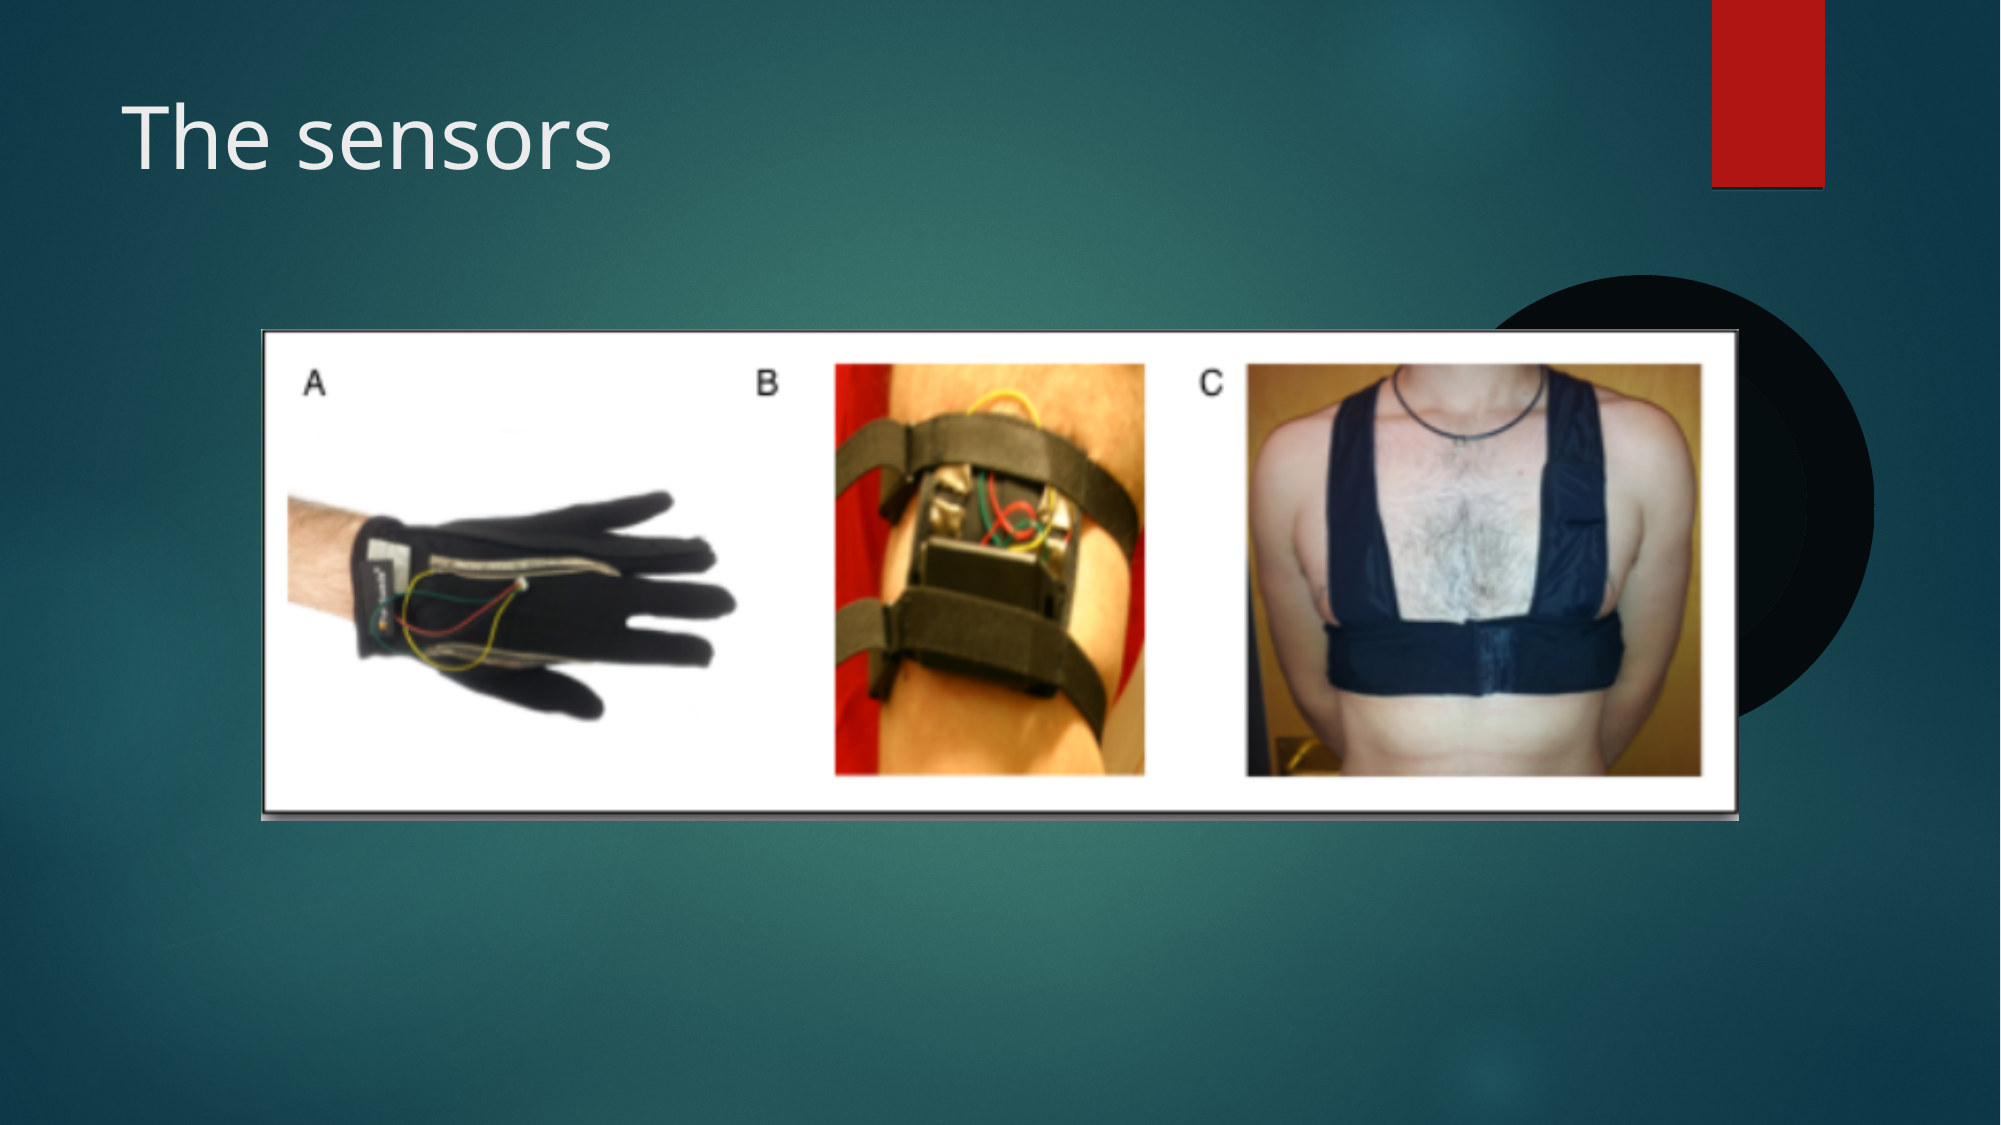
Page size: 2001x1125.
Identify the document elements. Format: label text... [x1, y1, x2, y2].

picture [261, 329, 1739, 822]
title The sensors [106, 74, 1649, 305]
